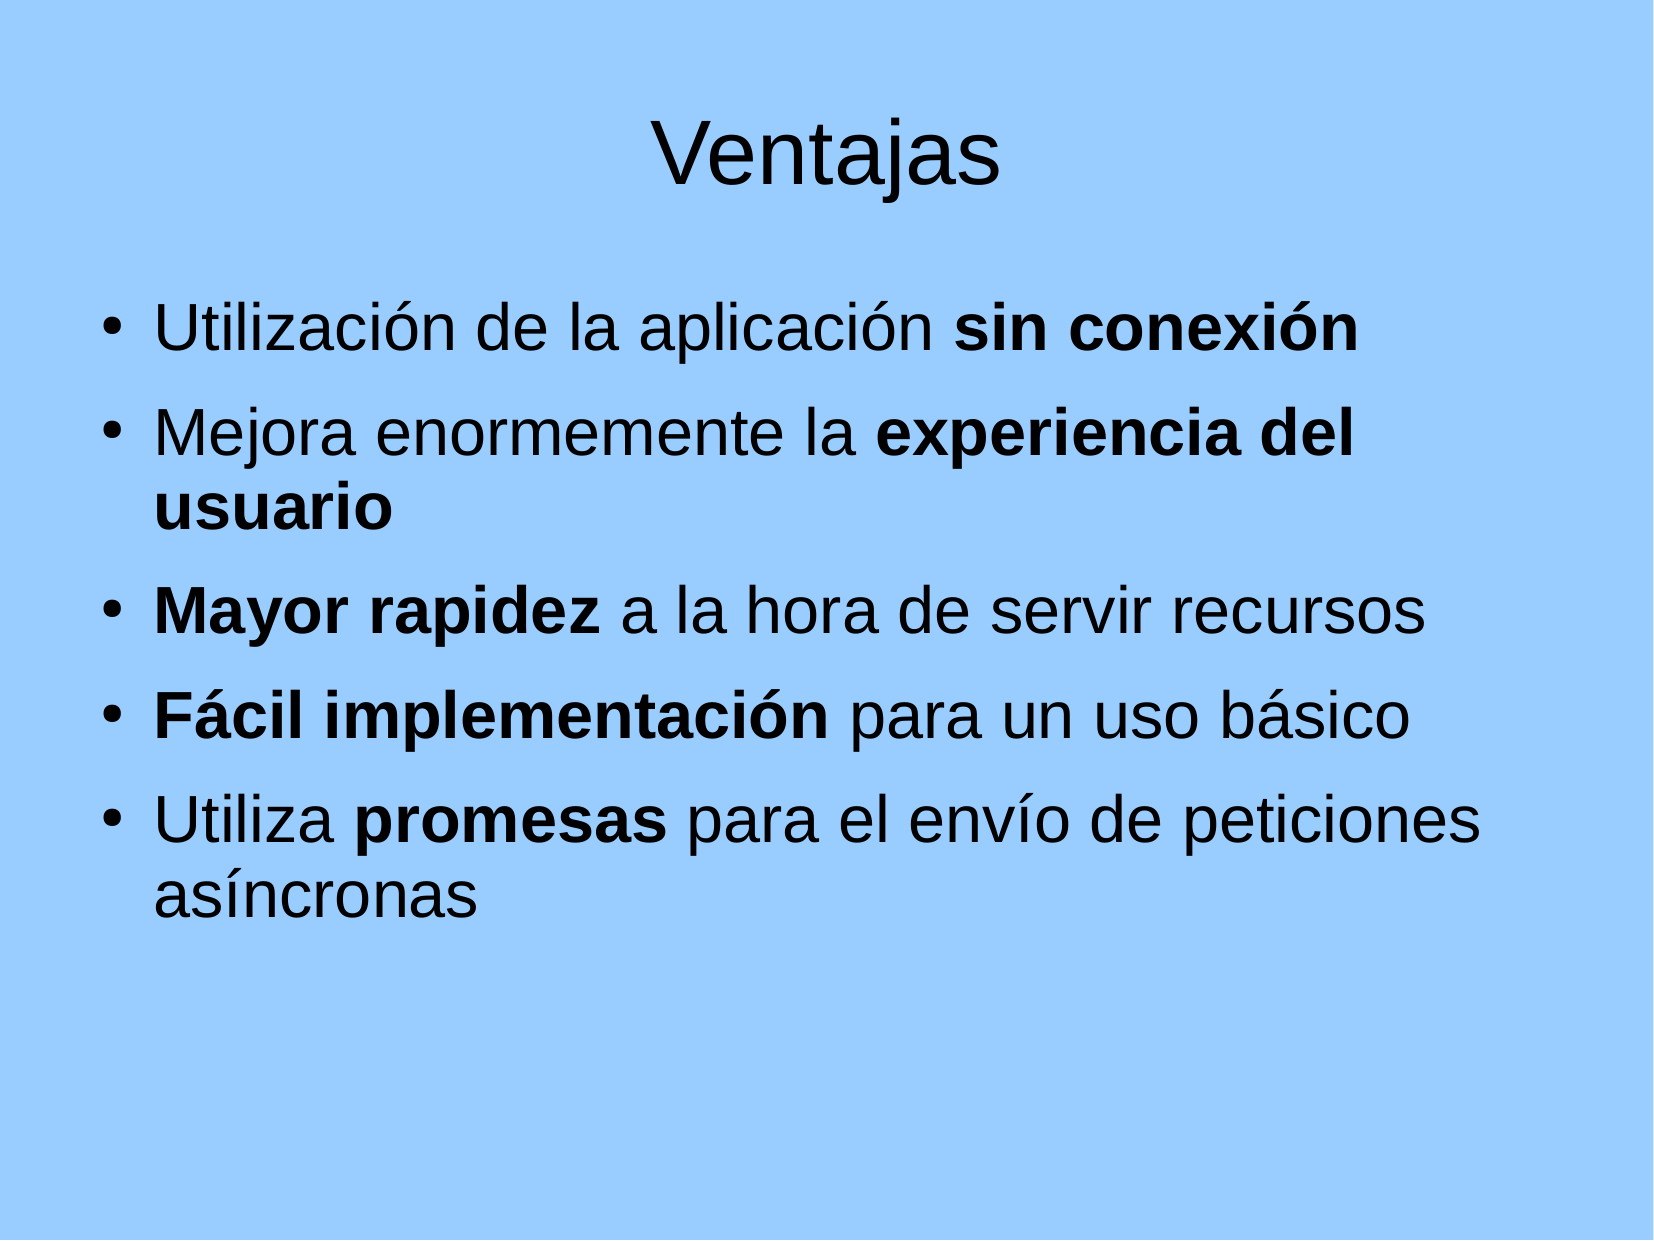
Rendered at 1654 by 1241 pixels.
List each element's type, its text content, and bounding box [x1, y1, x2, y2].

title Ventajas [82, 49, 1571, 257]
list Utilización de la aplicación sin conexión Mejora enormemente la experiencia del usuario Mayor rapidez a la hora de servir recursos Fácil implementación para un uso básico Utiliza promesas para el envío de peticiones asíncronas [82, 290, 1571, 1010]
